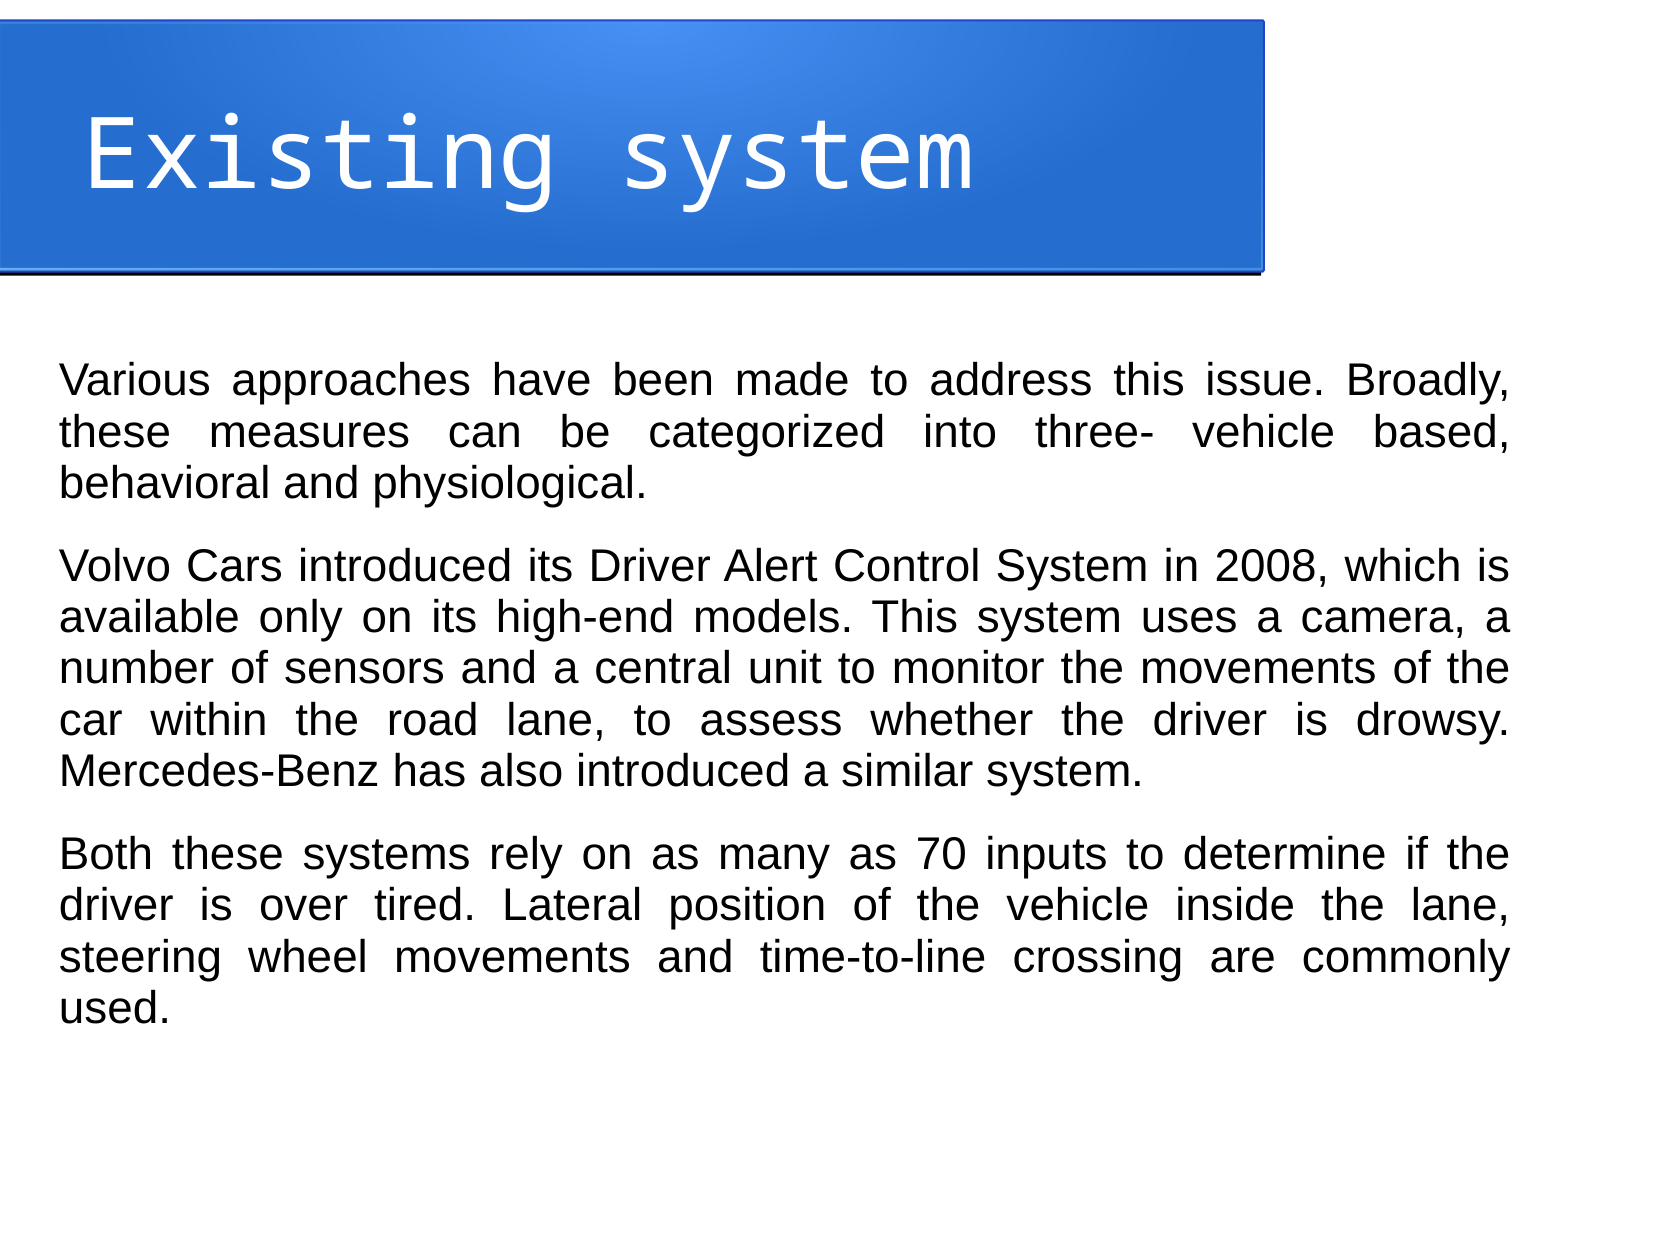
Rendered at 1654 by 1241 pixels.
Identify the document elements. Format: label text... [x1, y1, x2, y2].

title Existing system [82, 47, 1235, 252]
list Various approaches have been made to address this issue. Broadly, these measures can be categorized into three- vehicle based, behavioral and physiological. Volvo Cars introduced its Driver Alert Control System in 2008, which is available only on its high-end models. This system uses a camera, a number of sensors and a central unit to monitor the movements of the car within the road lane, to assess whether the driver is drowsy. Mercedes-Benz has also introduced a similar system. Both these systems rely on as many as 70 inputs to determine if the driver is over tired. Lateral position of the vehicle inside the lane, steering wheel movements and time-to-line crossing are commonly used. [59, 354, 1512, 1074]
